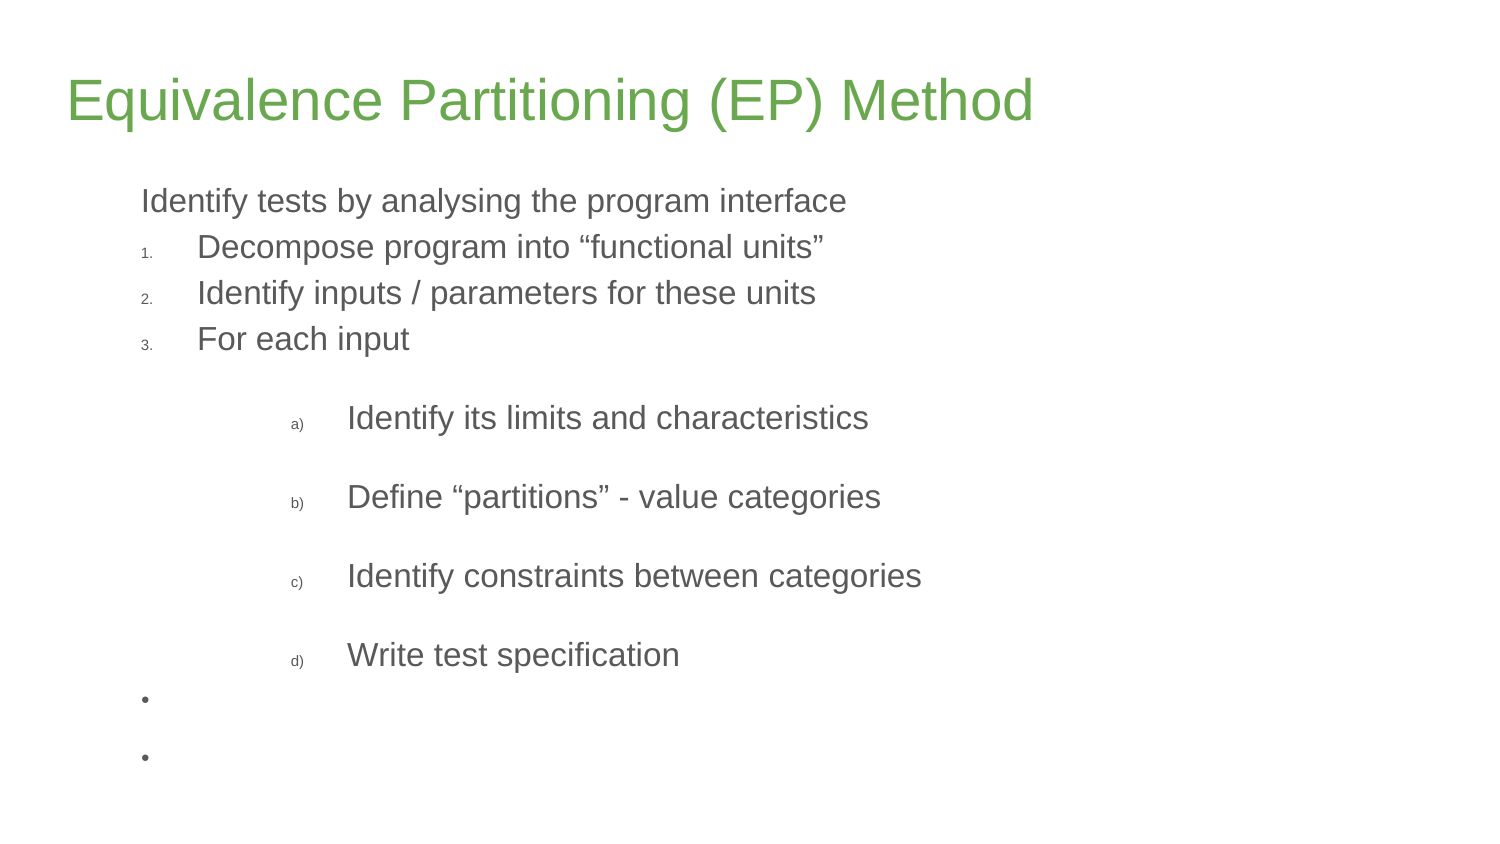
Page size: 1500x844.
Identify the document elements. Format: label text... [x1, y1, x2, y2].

list Identify tests by analysing the program interface Decompose program into “functional units” Identify inputs / parameters for these units For each input Identify its limits and characteristics Define “partitions” - value categories Identify constraints between categories Write test specification [84, 158, 1113, 761]
title Equivalence Partitioning (EP) Method [51, 47, 1449, 142]
